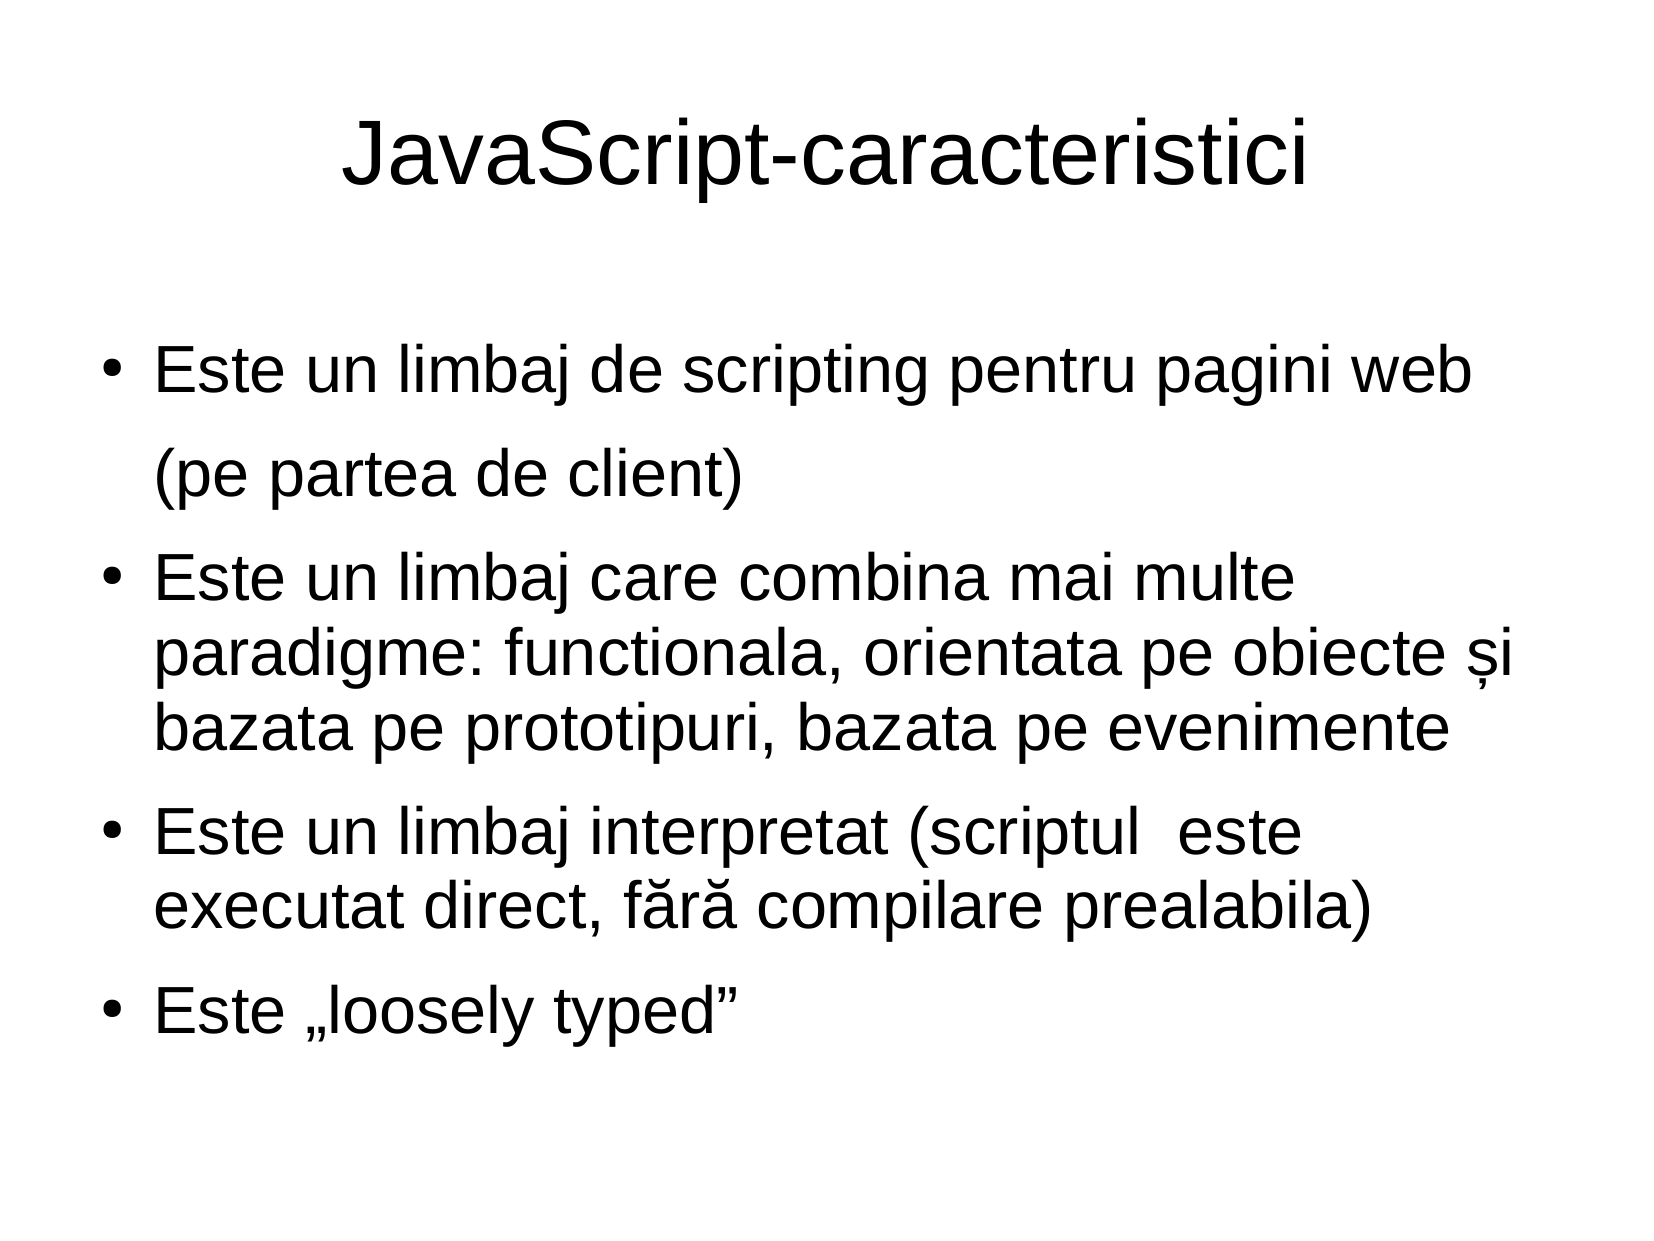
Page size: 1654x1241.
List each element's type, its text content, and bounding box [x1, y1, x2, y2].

title JavaScript-caracteristici [82, 49, 1571, 257]
list Este un limbaj de scripting pentru pagini web (pe partea de client) Este un limbaj care combina mai multe paradigme: functionala, orientata pe obiecte și bazata pe prototipuri, bazata pe evenimente Este un limbaj interpretat (scriptul este executat direct, fără compilare prealabila) Este „loosely typed” [82, 331, 1571, 1051]
